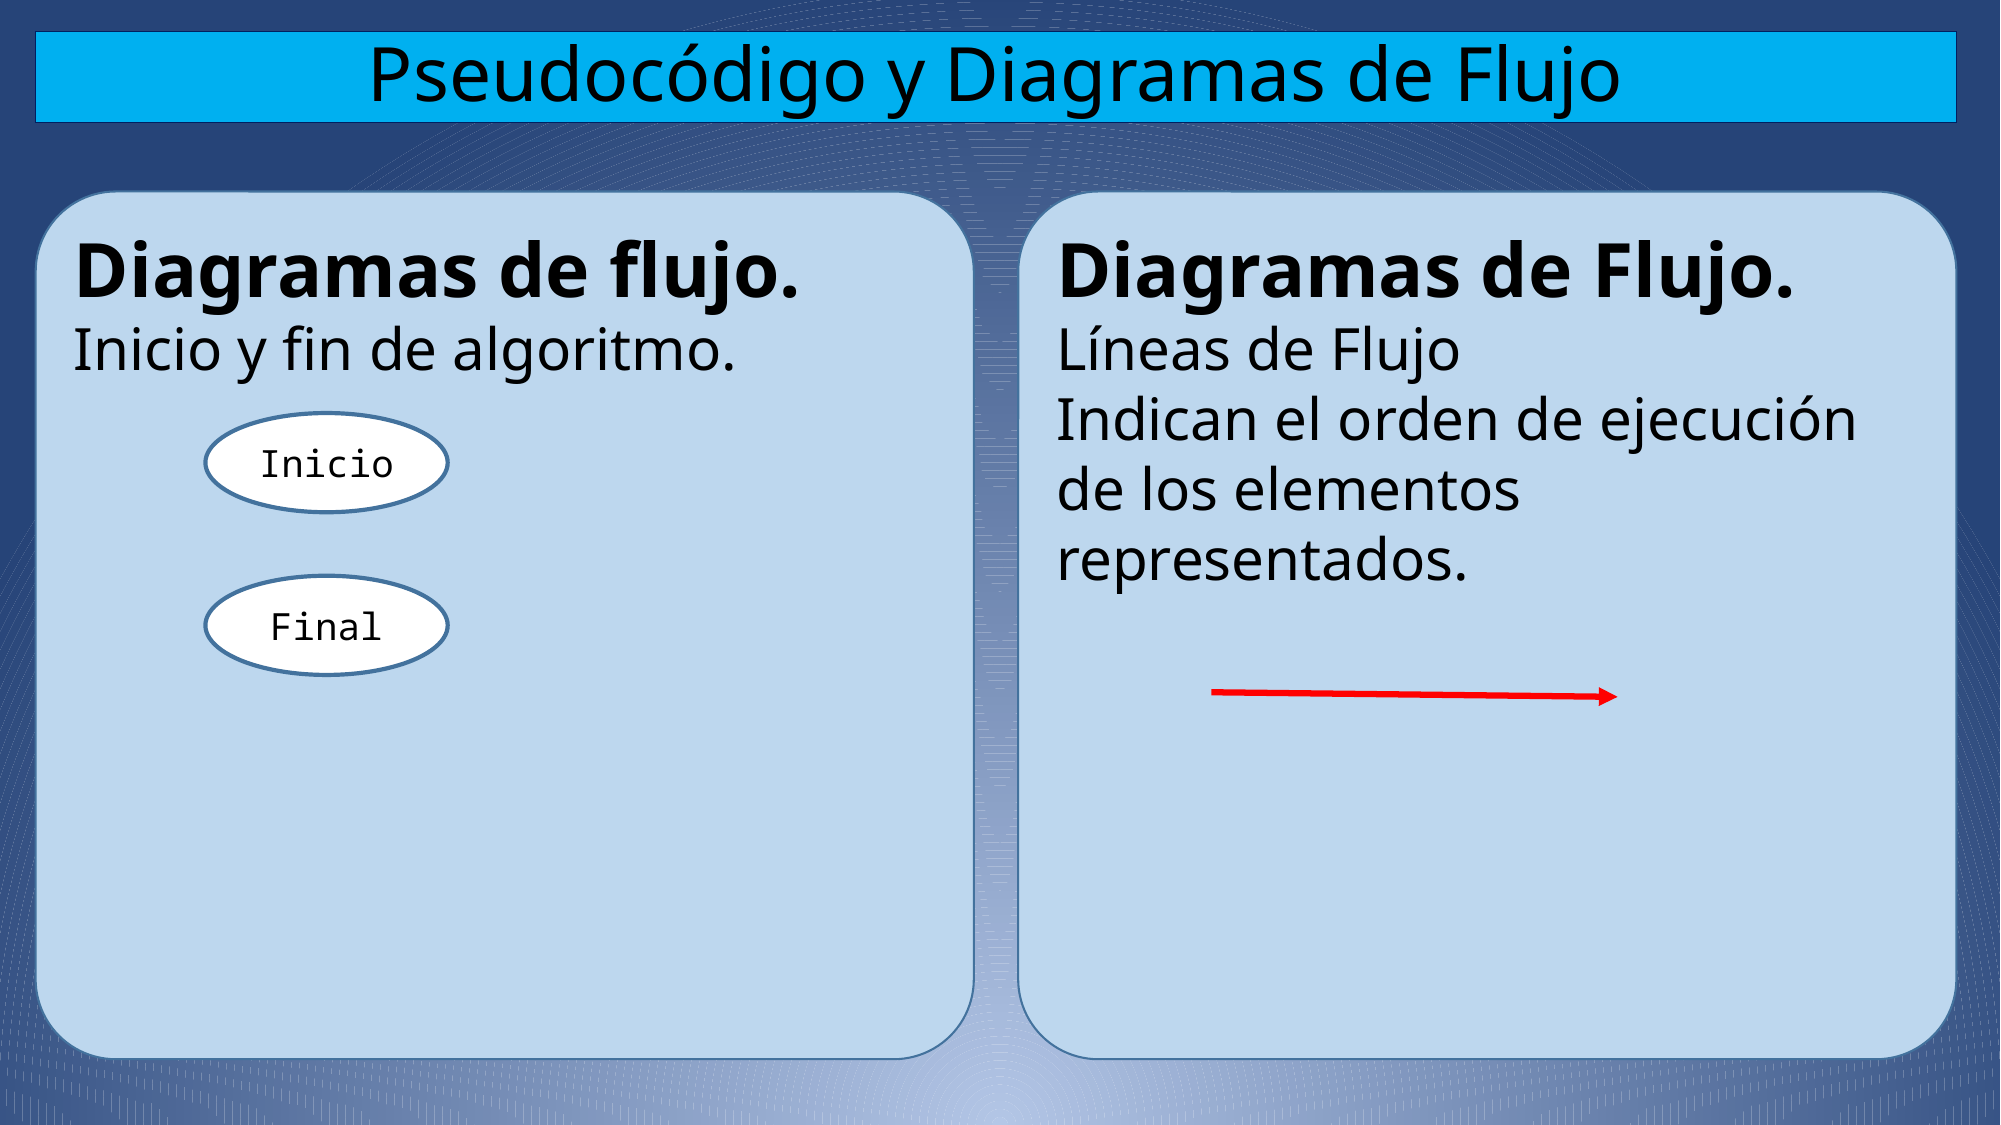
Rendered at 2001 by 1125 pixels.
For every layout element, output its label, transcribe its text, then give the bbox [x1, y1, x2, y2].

text_box Diagramas de flujo. Inicio y fin de algoritmo. [35, 191, 974, 1060]
title Pseudocódigo y Diagramas de Flujo [35, 31, 1957, 123]
text_box Diagramas de Flujo. Líneas de Flujo Indican el orden de ejecución de los elementos representados. [1018, 191, 1957, 1060]
text_box Final [205, 575, 448, 675]
text_box Inicio [205, 413, 448, 513]
